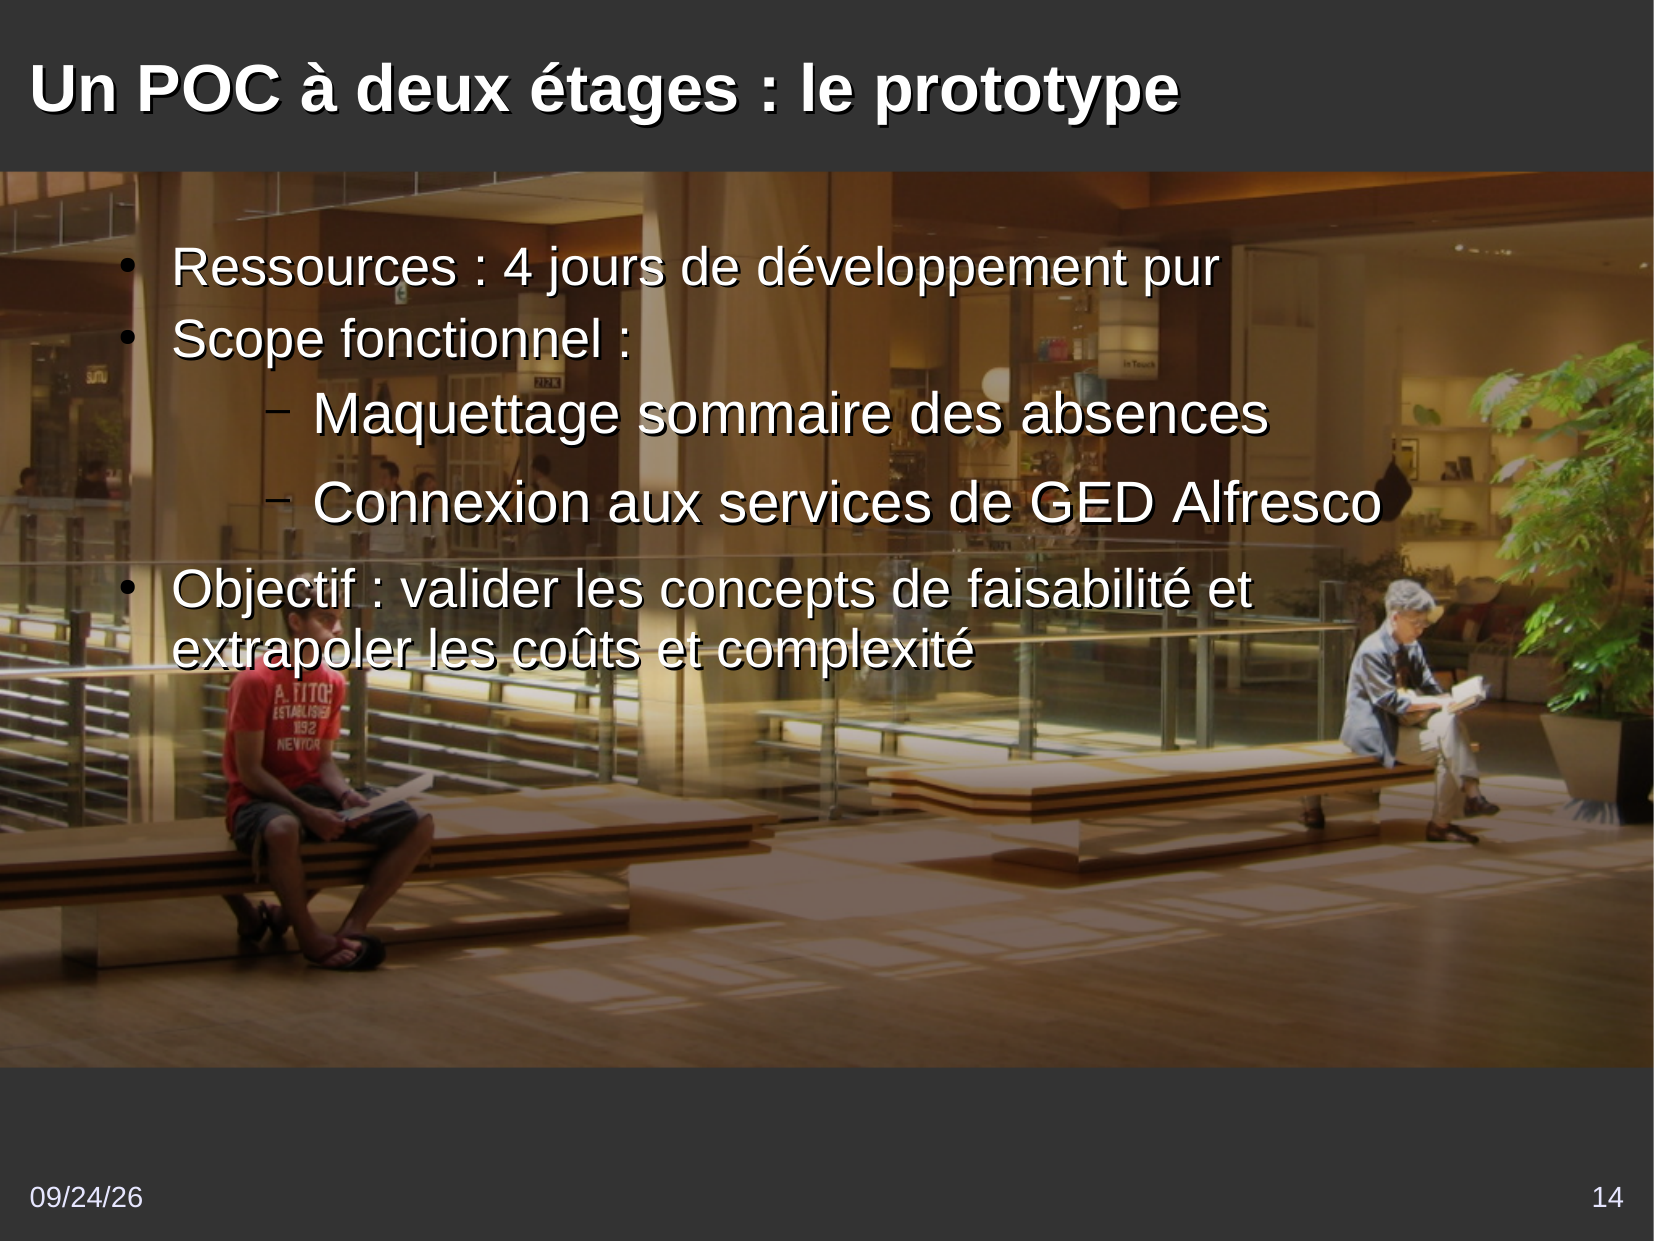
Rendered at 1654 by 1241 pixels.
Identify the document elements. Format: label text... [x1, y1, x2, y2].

picture [0, 0, 1654, 1241]
title Un POC à deux étages : le prototype [29, 0, 1506, 178]
list Ressources : 4 jours de développement pur Scope fonctionnel : Maquettage sommaire des absences Connexion aux services de GED Alfresco Objectif : valider les concepts de faisabilité et extrapoler les coûts et complexité [29, 236, 1506, 680]
